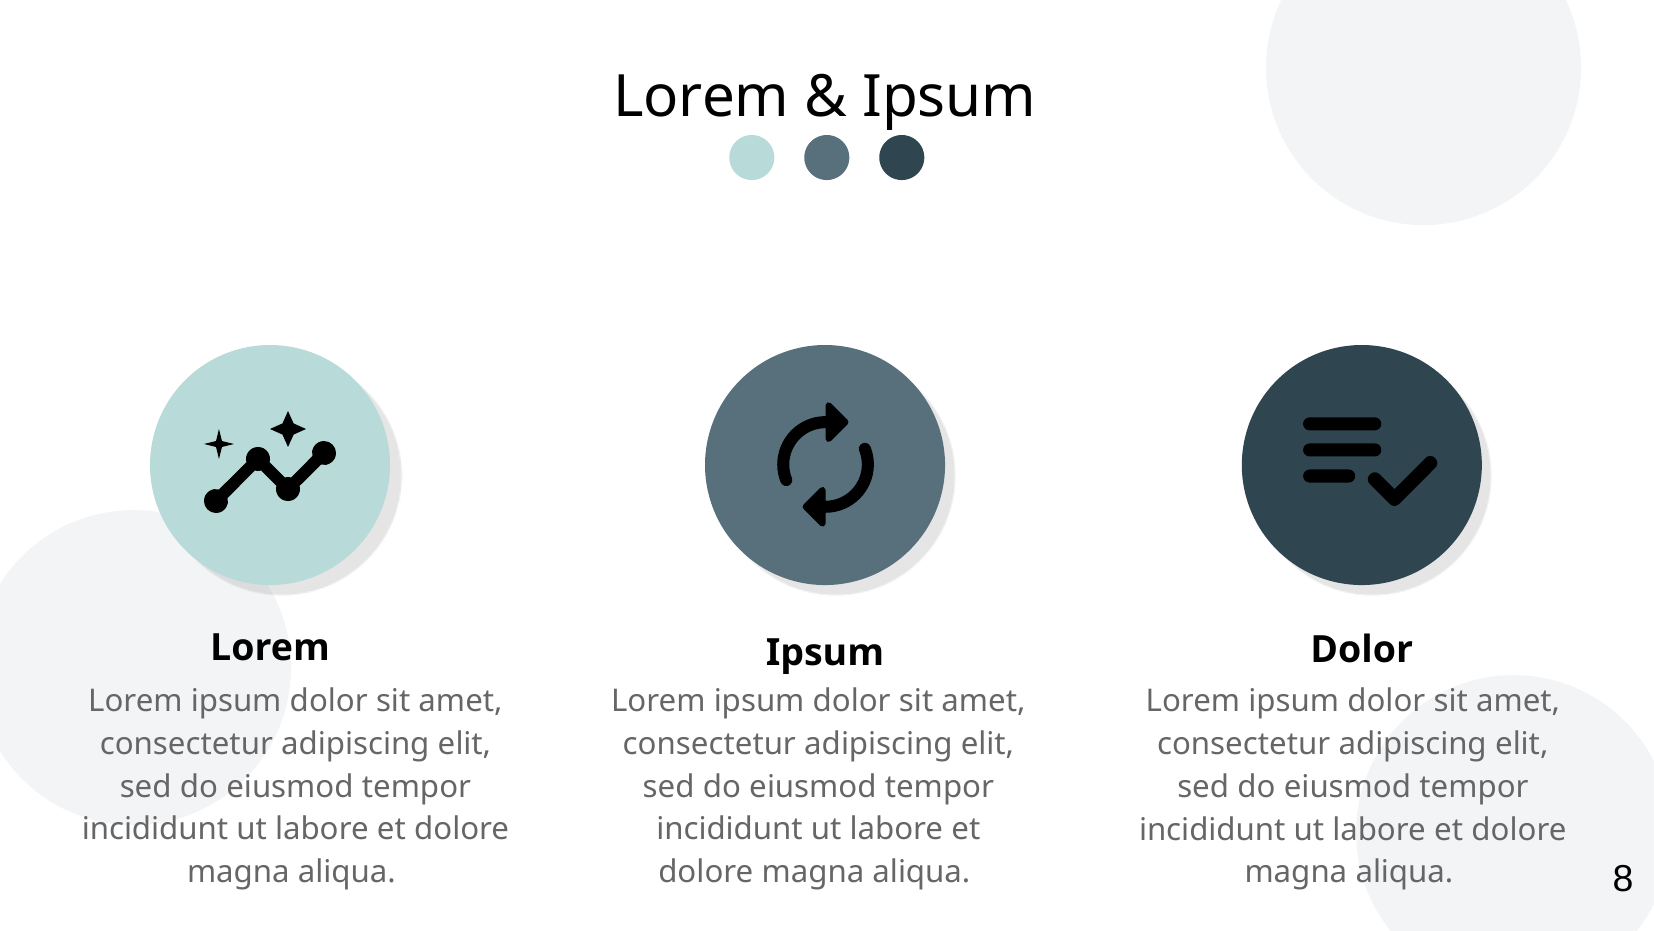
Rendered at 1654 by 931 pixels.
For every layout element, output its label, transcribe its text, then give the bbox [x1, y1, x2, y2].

text_box Lorem & Ipsum [420, 46, 1231, 144]
text_box [150, 345, 391, 586]
picture [195, 390, 346, 541]
text_box Lorem ipsum dolor sit amet, consectetur adipiscing elit, sed do eiusmod tempor incididunt ut labore et dolore magna aliqua. [590, 670, 1047, 931]
text_box [705, 345, 946, 586]
text_box Ipsum [720, 618, 931, 670]
text_box Lorem ipsum dolor sit amet, consectetur adipiscing elit, sed do eiusmod tempor incididunt ut labore et dolore magna aliqua. [60, 670, 532, 931]
text_box Dolor [1256, 615, 1467, 670]
text_box [879, 135, 925, 181]
picture [1286, 375, 1450, 538]
text_box [1241, 345, 1482, 586]
text_box Lorem ipsum dolor sit amet, consectetur adipiscing elit, sed do eiusmod tempor incididunt ut labore et dolore magna aliqua. [1122, 670, 1585, 931]
text_box [804, 135, 850, 181]
picture [750, 388, 902, 541]
text_box [729, 135, 775, 181]
text_box Lorem [165, 612, 376, 670]
